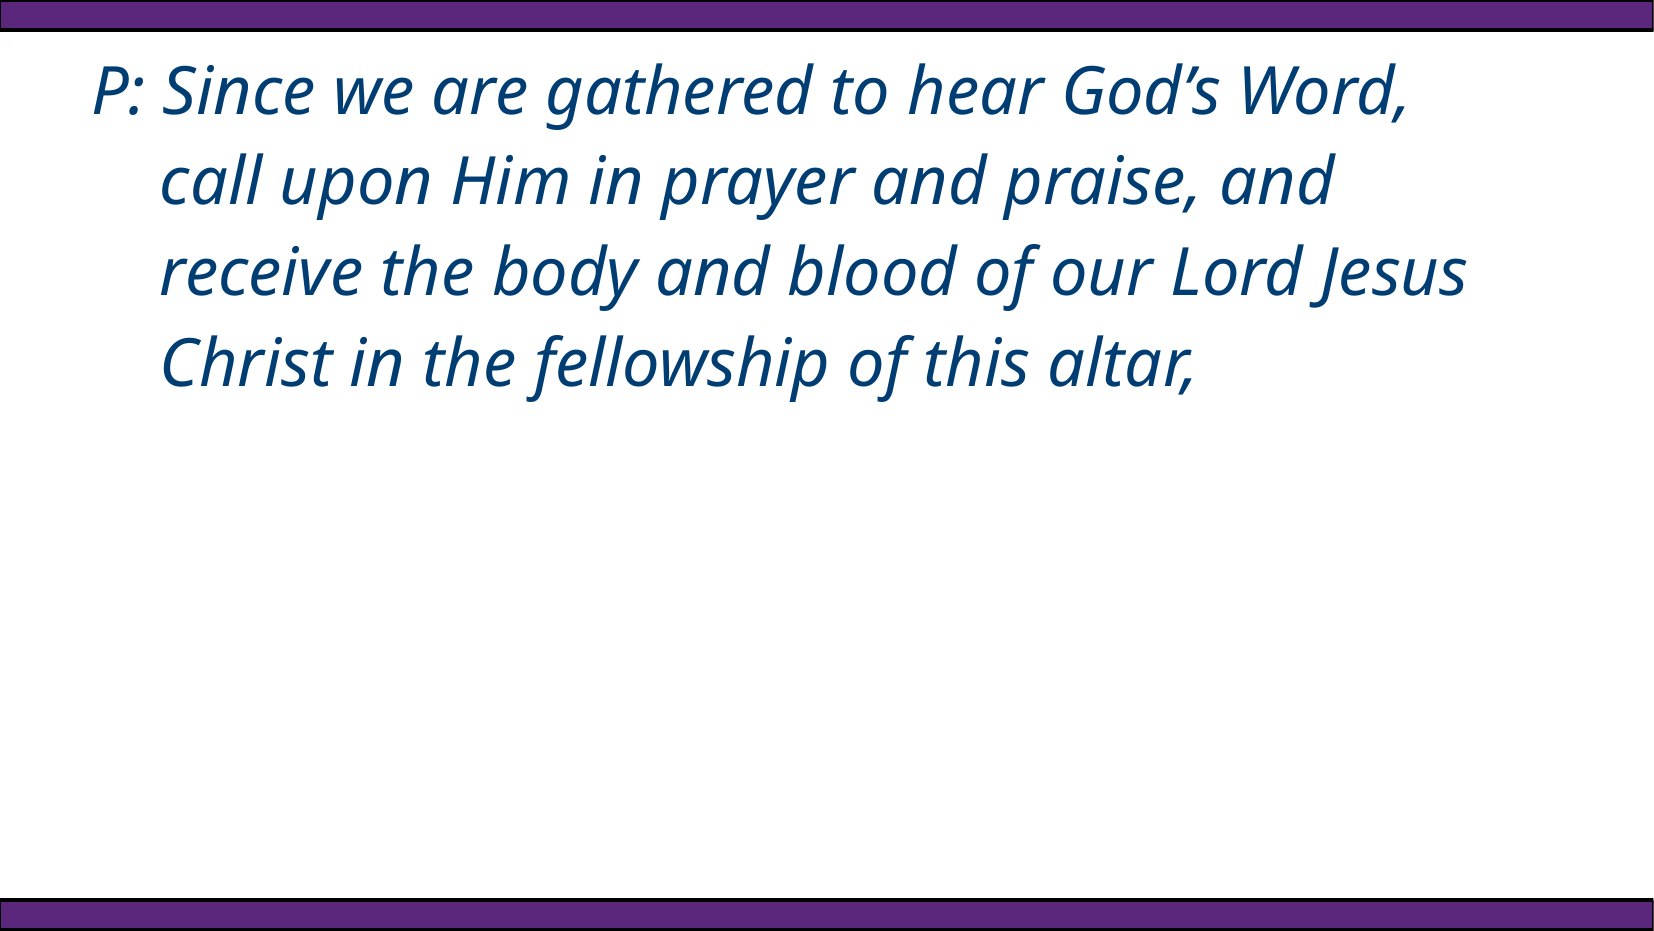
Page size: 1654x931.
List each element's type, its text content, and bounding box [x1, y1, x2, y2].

text_box [0, 900, 1654, 931]
text_box [0, 0, 1654, 31]
text_box P: Since we are gathered to hear God’s Word, call upon Him in prayer and praise, and receive the body and blood of our Lord Jesus Christ in the fellowship of this altar, [76, 35, 1592, 406]
picture [0, 31, 1654, 900]
